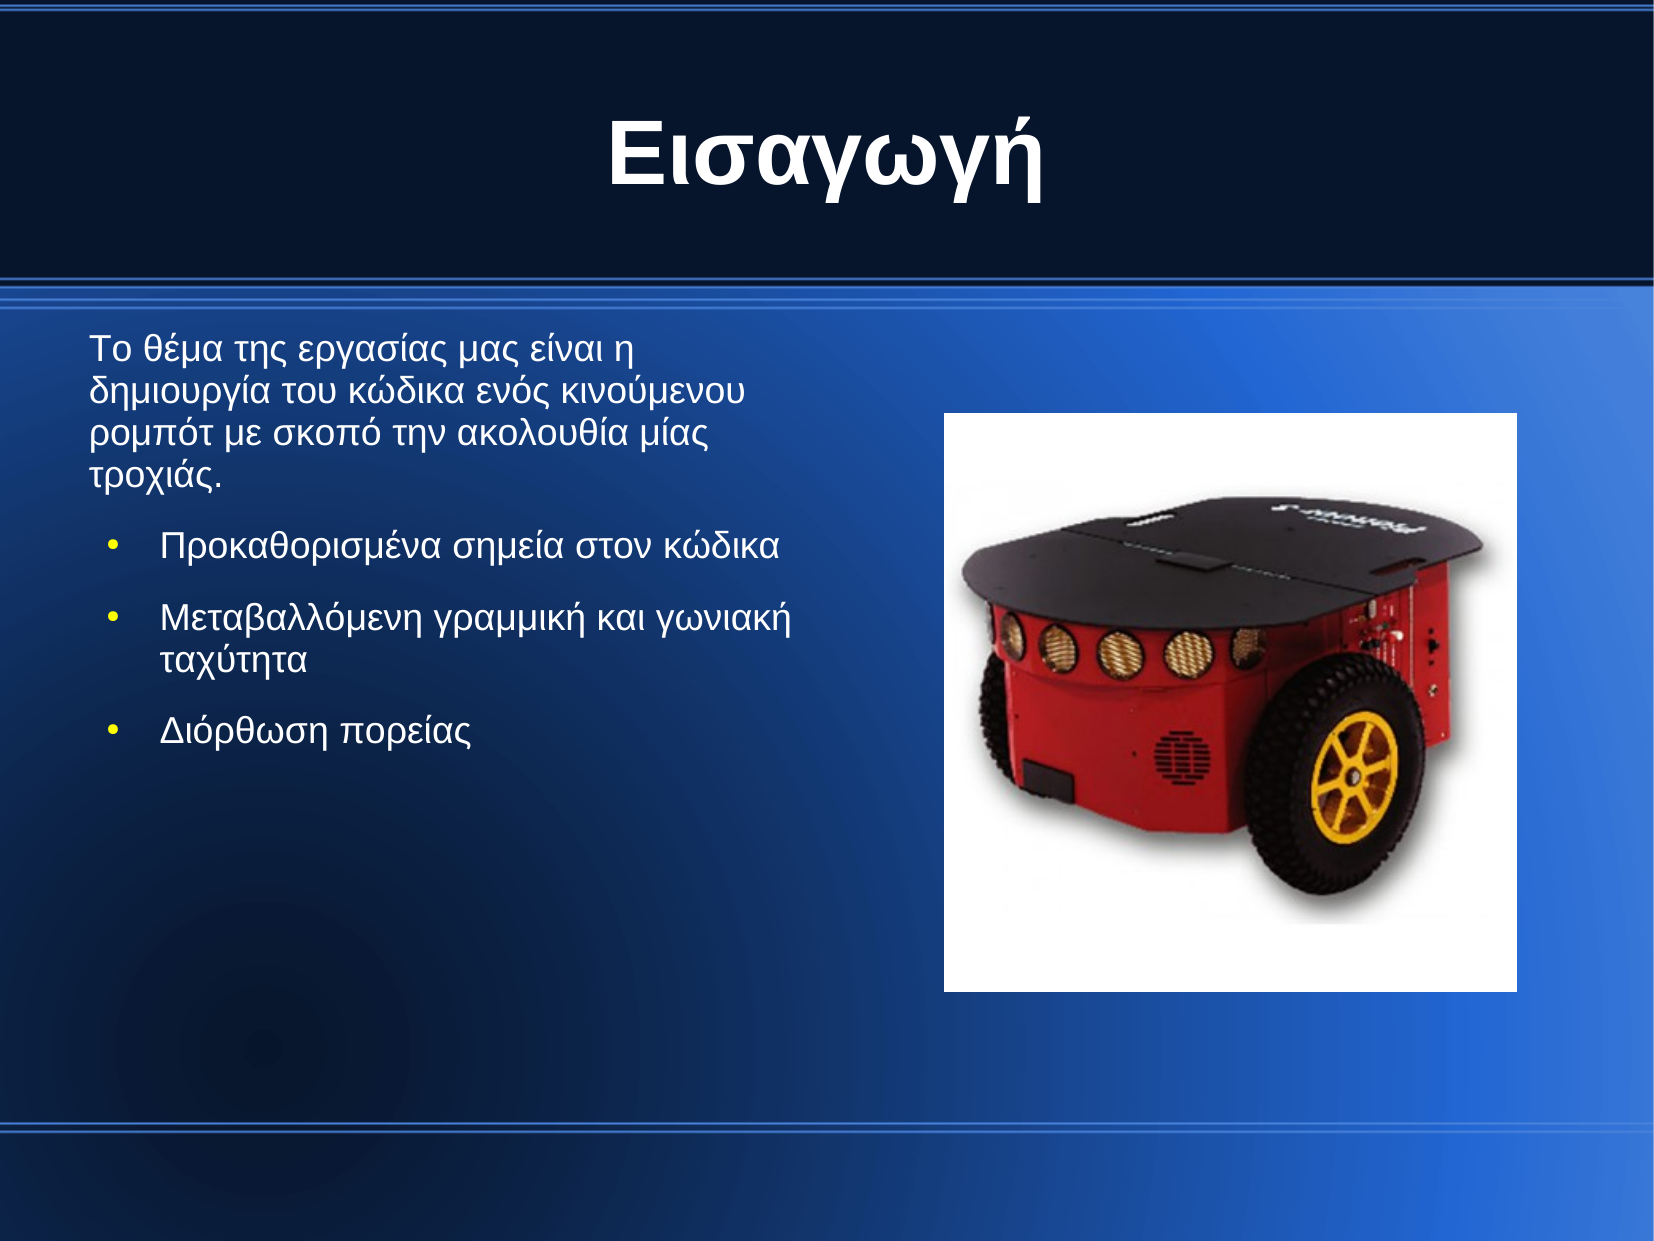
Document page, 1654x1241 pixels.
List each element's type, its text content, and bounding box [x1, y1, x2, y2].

list Το θέμα της εργασίας μας είναι η δημιουργία του κώδικα ενός κινούμενου ρομπότ με σκοπό την ακολουθία μίας τροχιάς. Προκαθορισμένα σημεία στον κώδικα Μεταβαλλόμενη γραμμική και γωνιακή ταχύτητα Διόρθωση πορείας [88, 327, 815, 1146]
title Εισαγωγή [82, 49, 1571, 257]
picture [0, 0, 1654, 1241]
